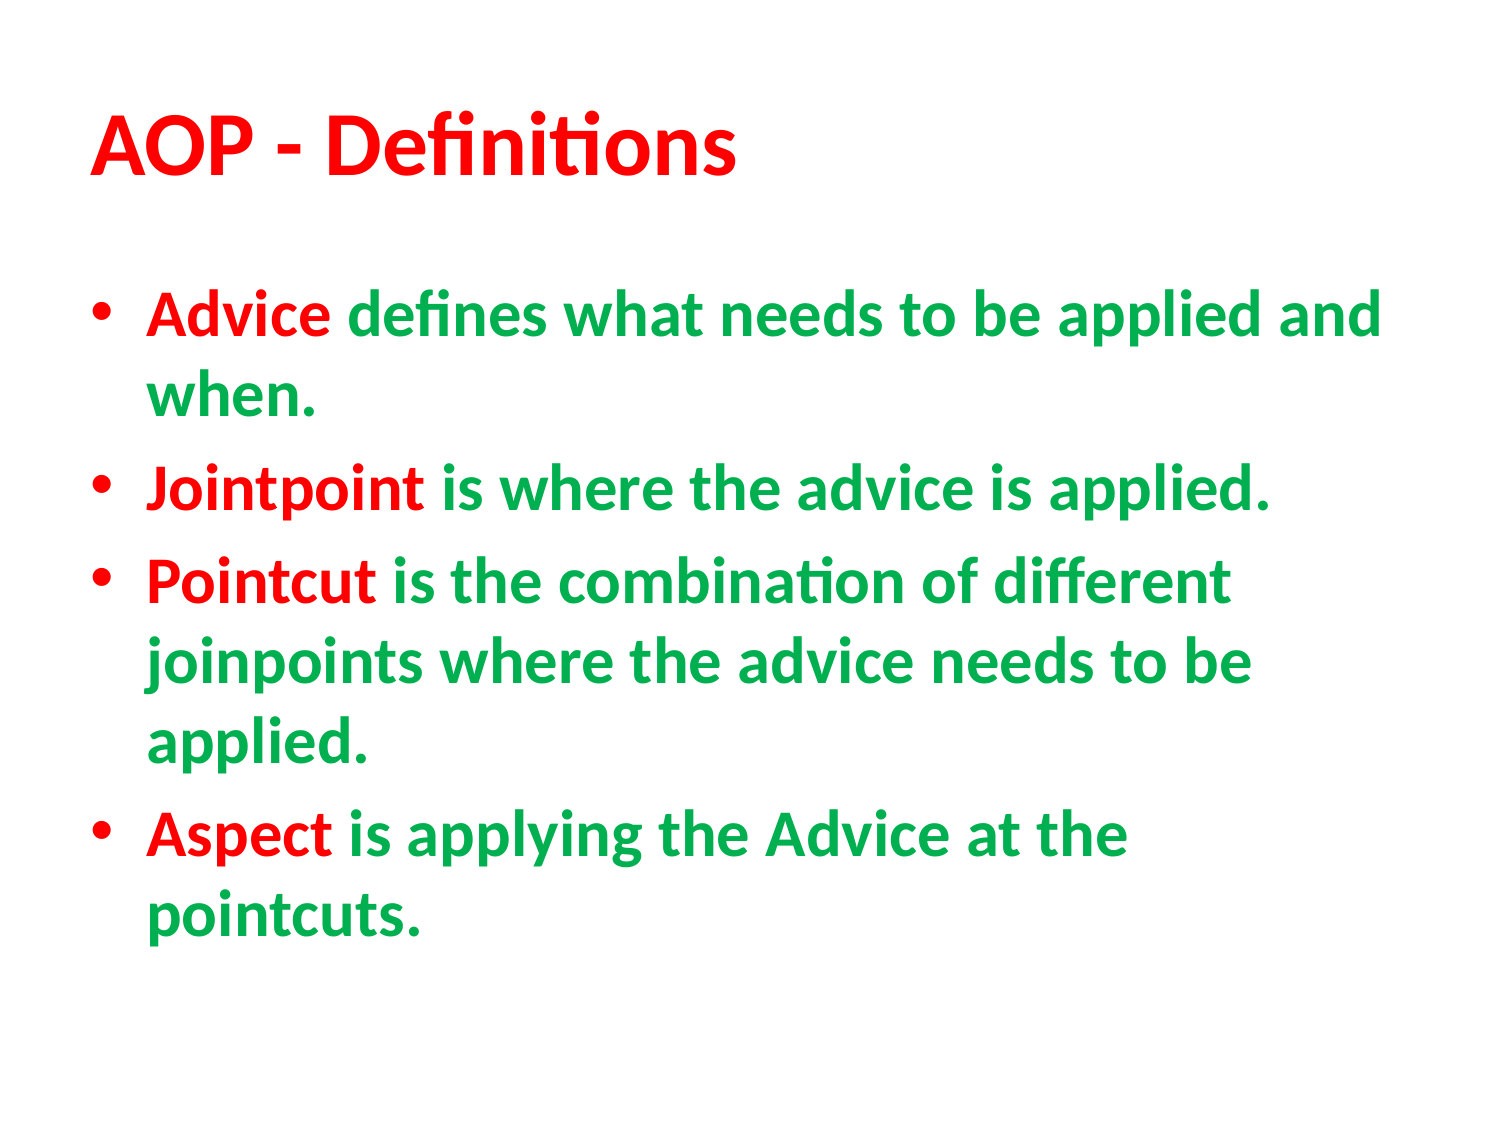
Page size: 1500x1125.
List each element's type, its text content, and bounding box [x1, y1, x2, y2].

list Advice defines what needs to be applied and when. Jointpoint is where the advice is applied. Pointcut is the combination of different joinpoints where the advice needs to be applied. Aspect is applying the Advice at the pointcuts. [75, 262, 1425, 1005]
title AOP - Definitions [75, 45, 1425, 233]
